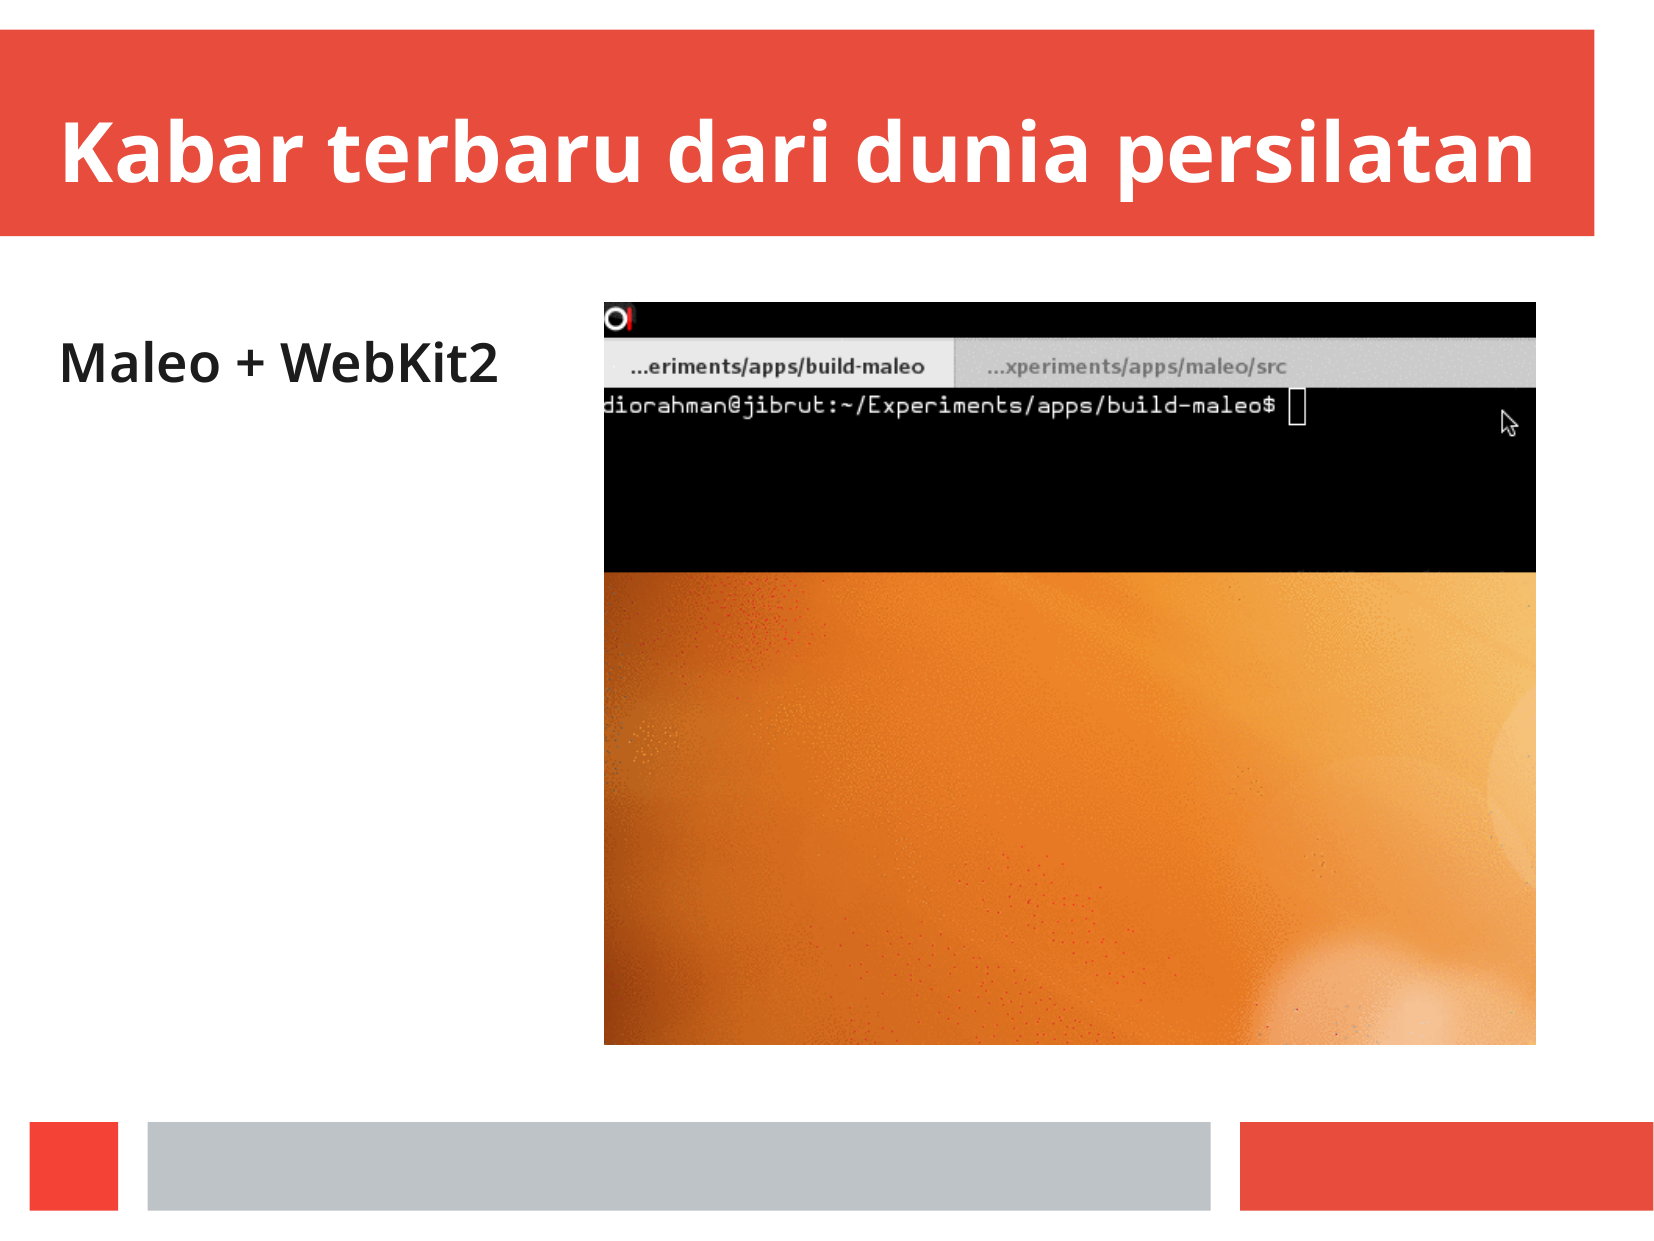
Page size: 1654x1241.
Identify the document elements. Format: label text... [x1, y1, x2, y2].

list Maleo + WebKit2 [59, 324, 1565, 1093]
title Kabar terbaru dari dunia persilatan [59, 59, 1595, 207]
picture [604, 302, 1536, 1045]
